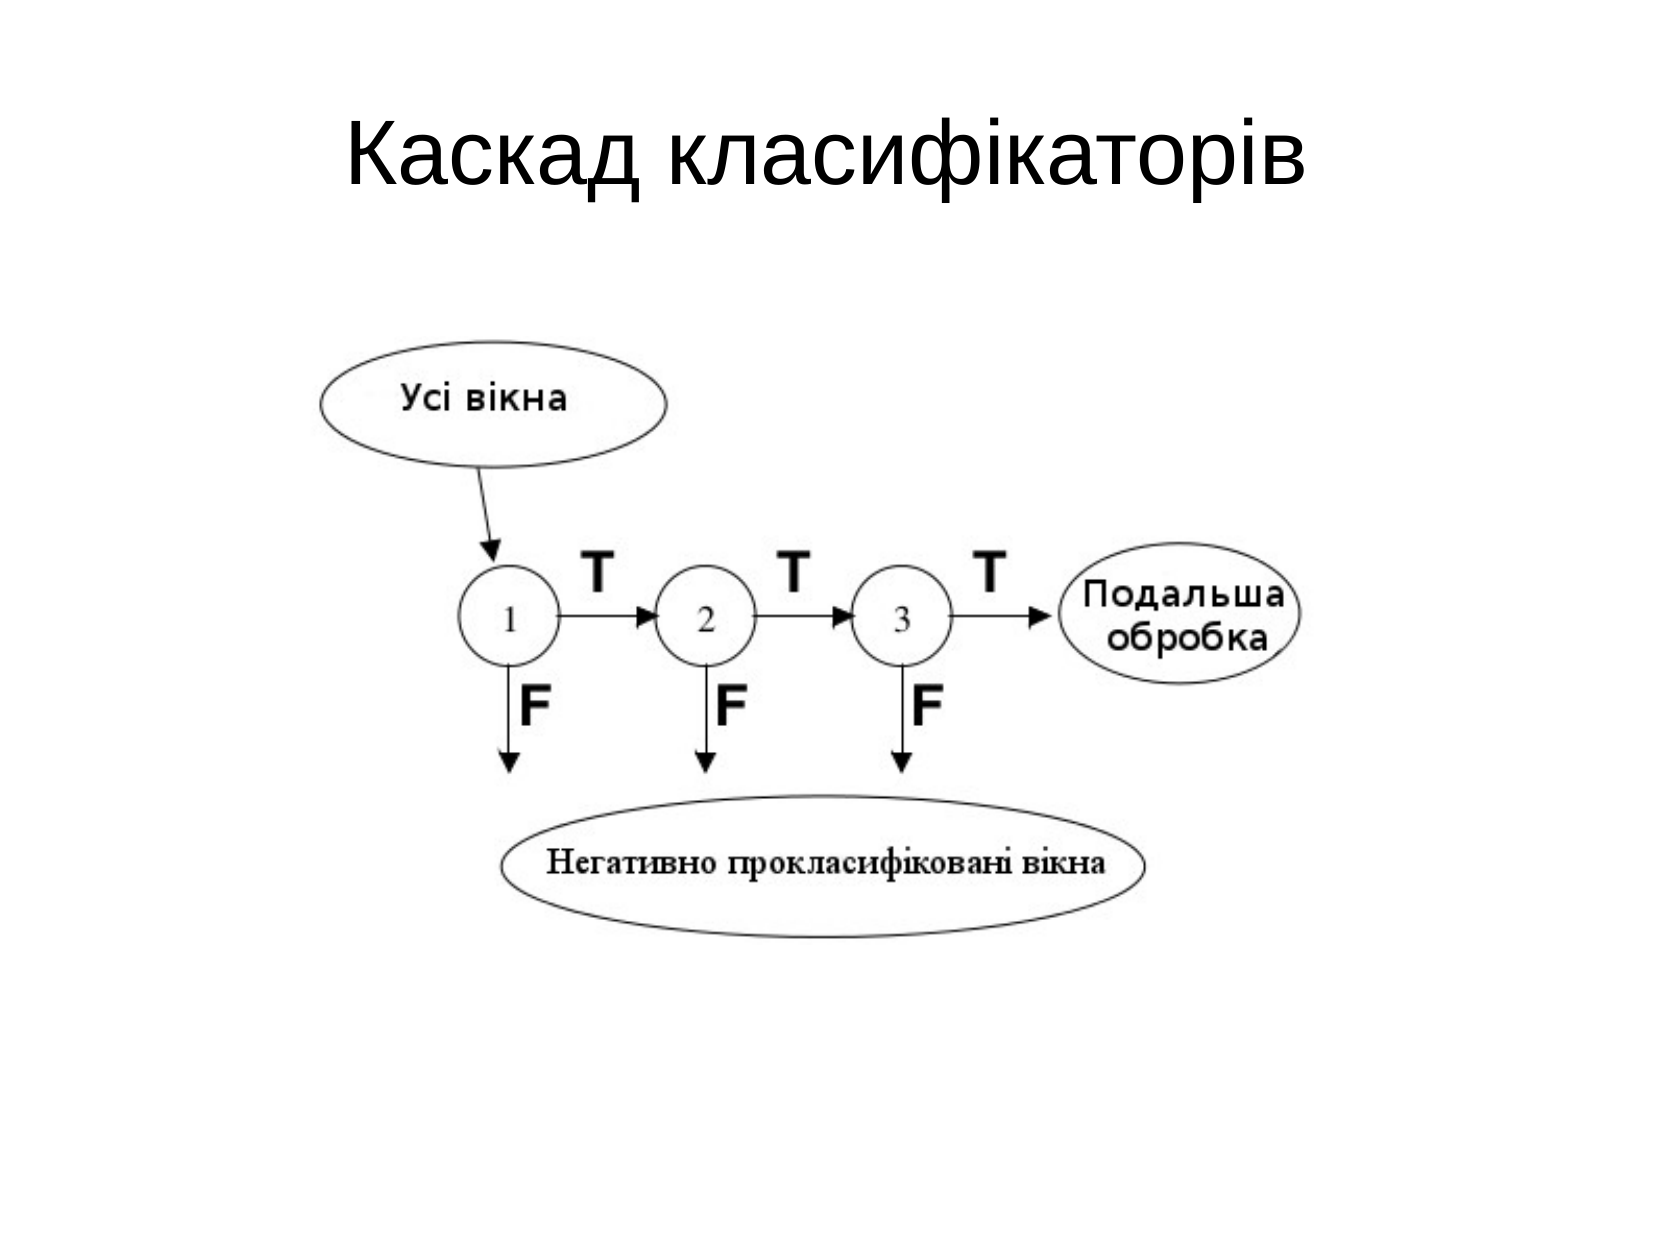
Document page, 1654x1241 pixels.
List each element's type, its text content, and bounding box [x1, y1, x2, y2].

title Каскад класифікаторів [82, 49, 1571, 257]
picture [295, 336, 1336, 946]
